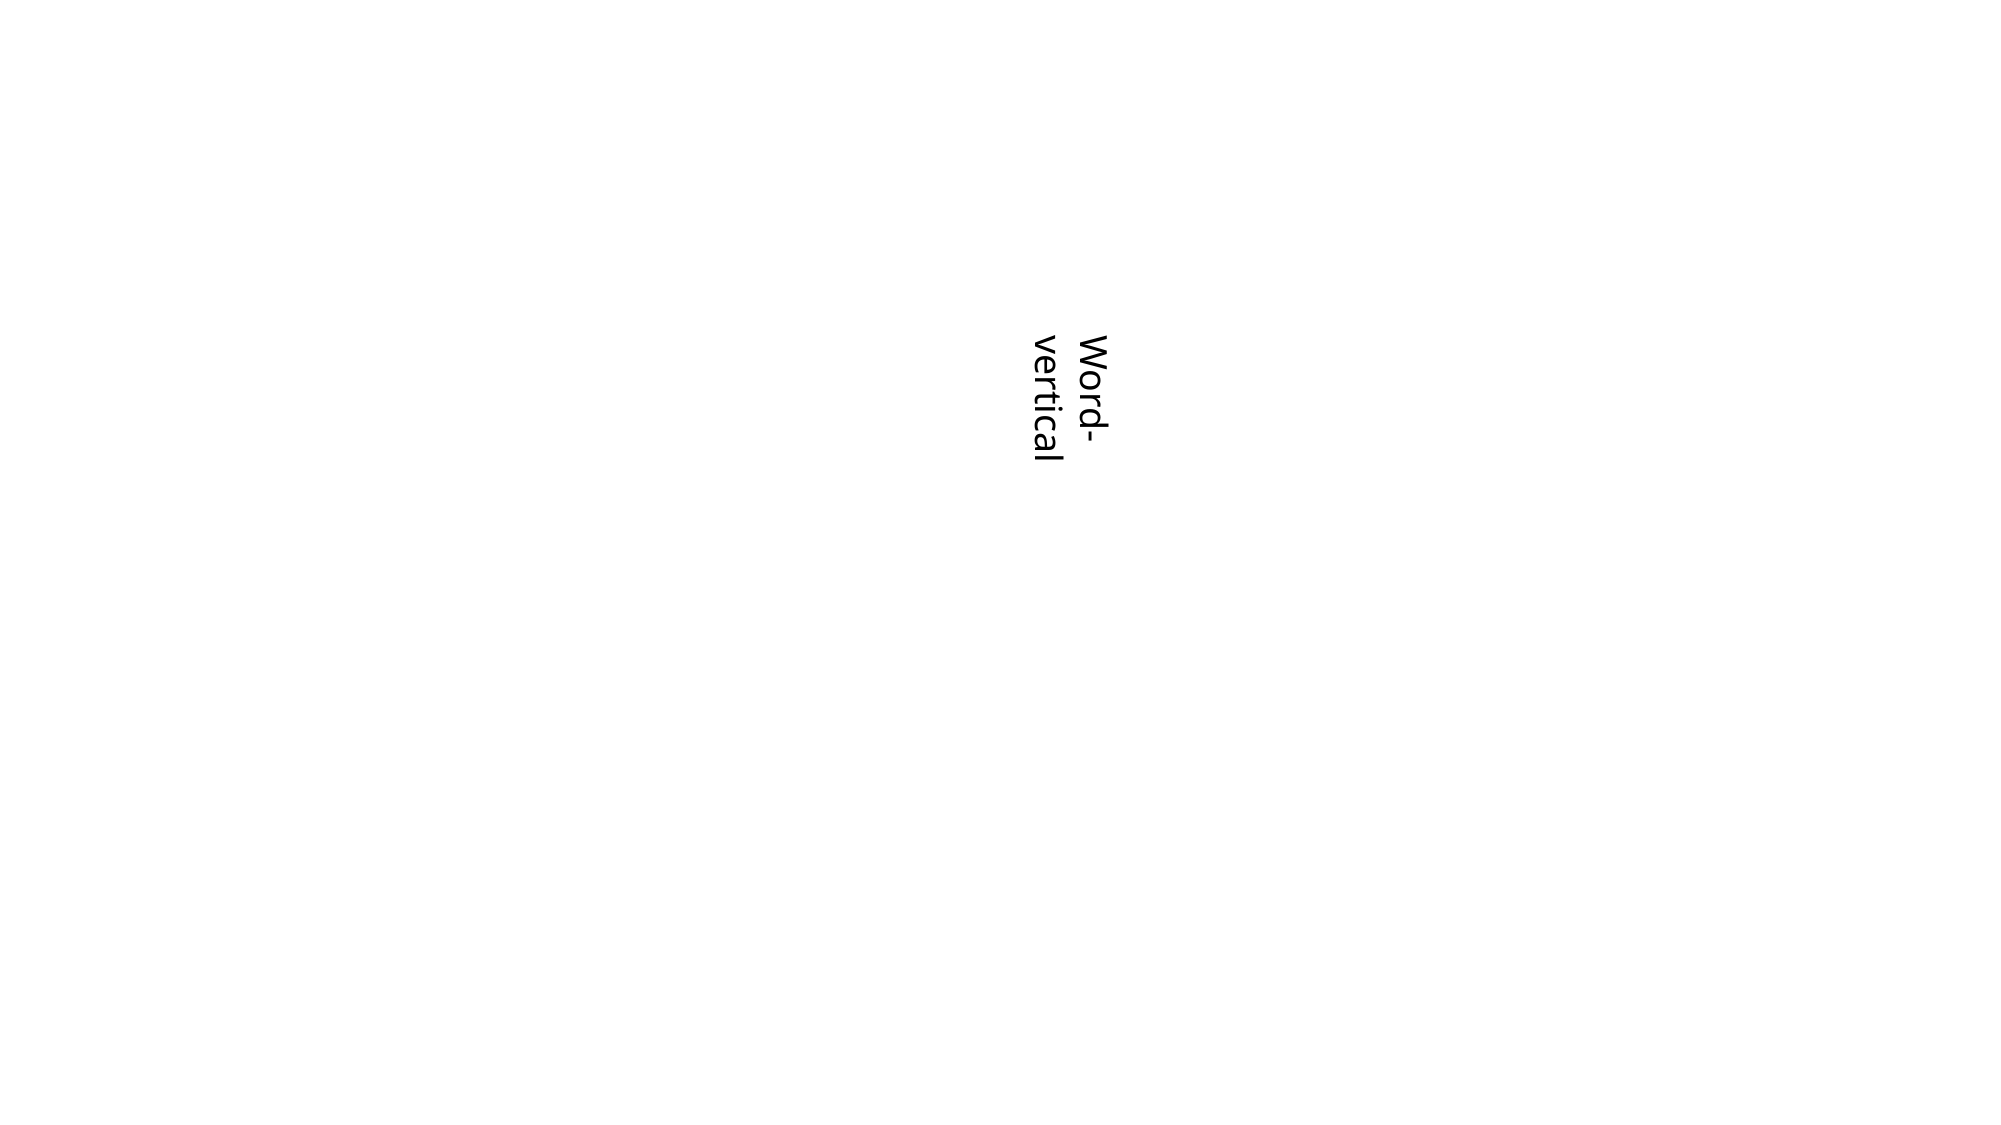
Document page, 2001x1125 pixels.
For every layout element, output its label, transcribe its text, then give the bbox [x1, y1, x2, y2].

text_box Word-vertical [1003, 320, 1126, 561]
